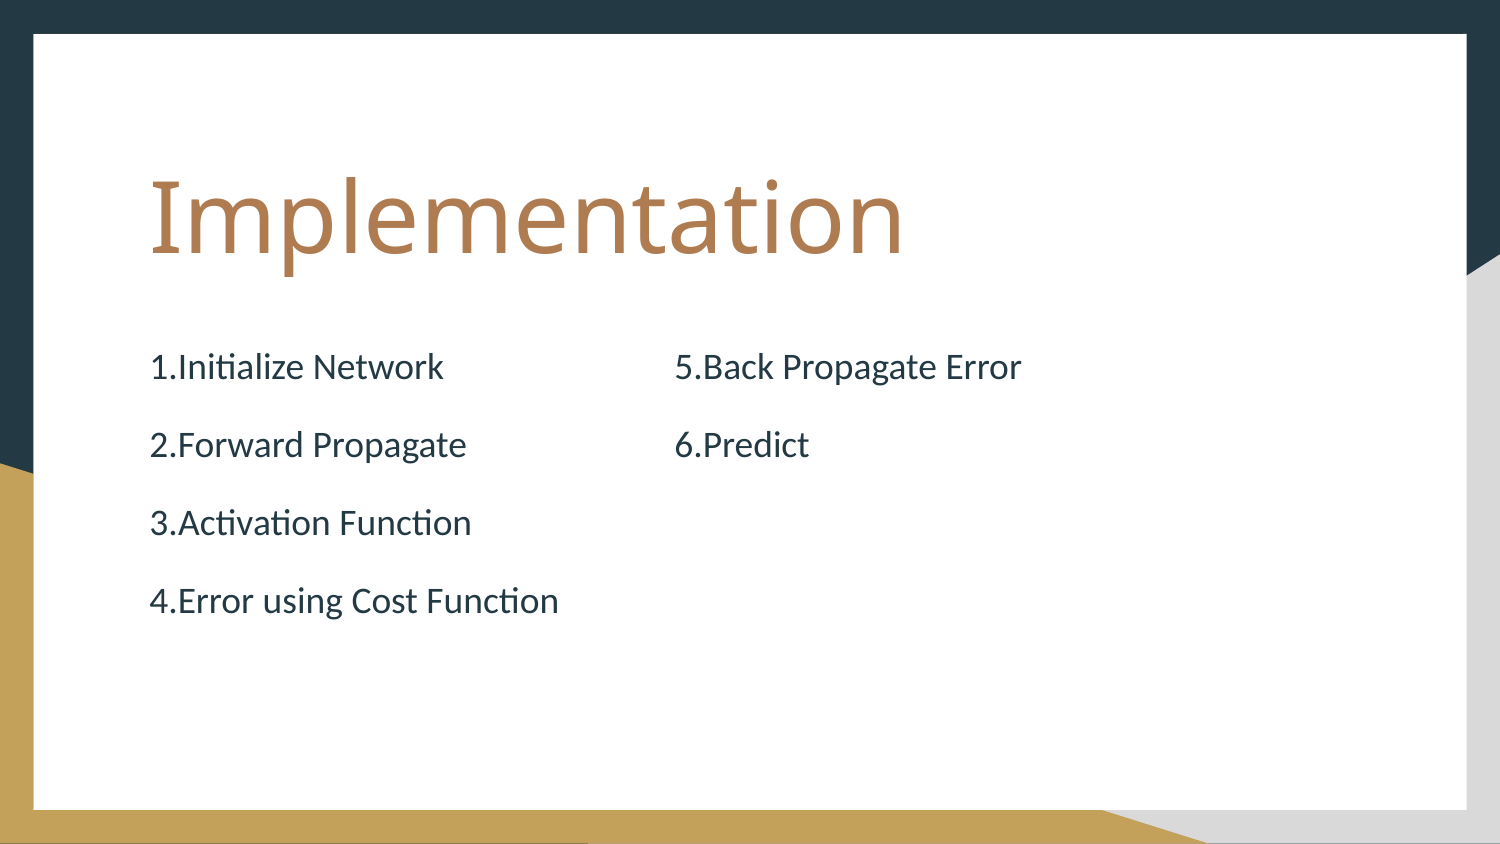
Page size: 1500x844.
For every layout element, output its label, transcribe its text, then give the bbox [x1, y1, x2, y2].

title Implementation [134, 138, 1366, 296]
list 1.Initialize Network 5.Back Propagate Error 2.Forward Propagate 6.Predict 3.Activation Function 4.Error using Cost Function [134, 326, 1366, 729]
